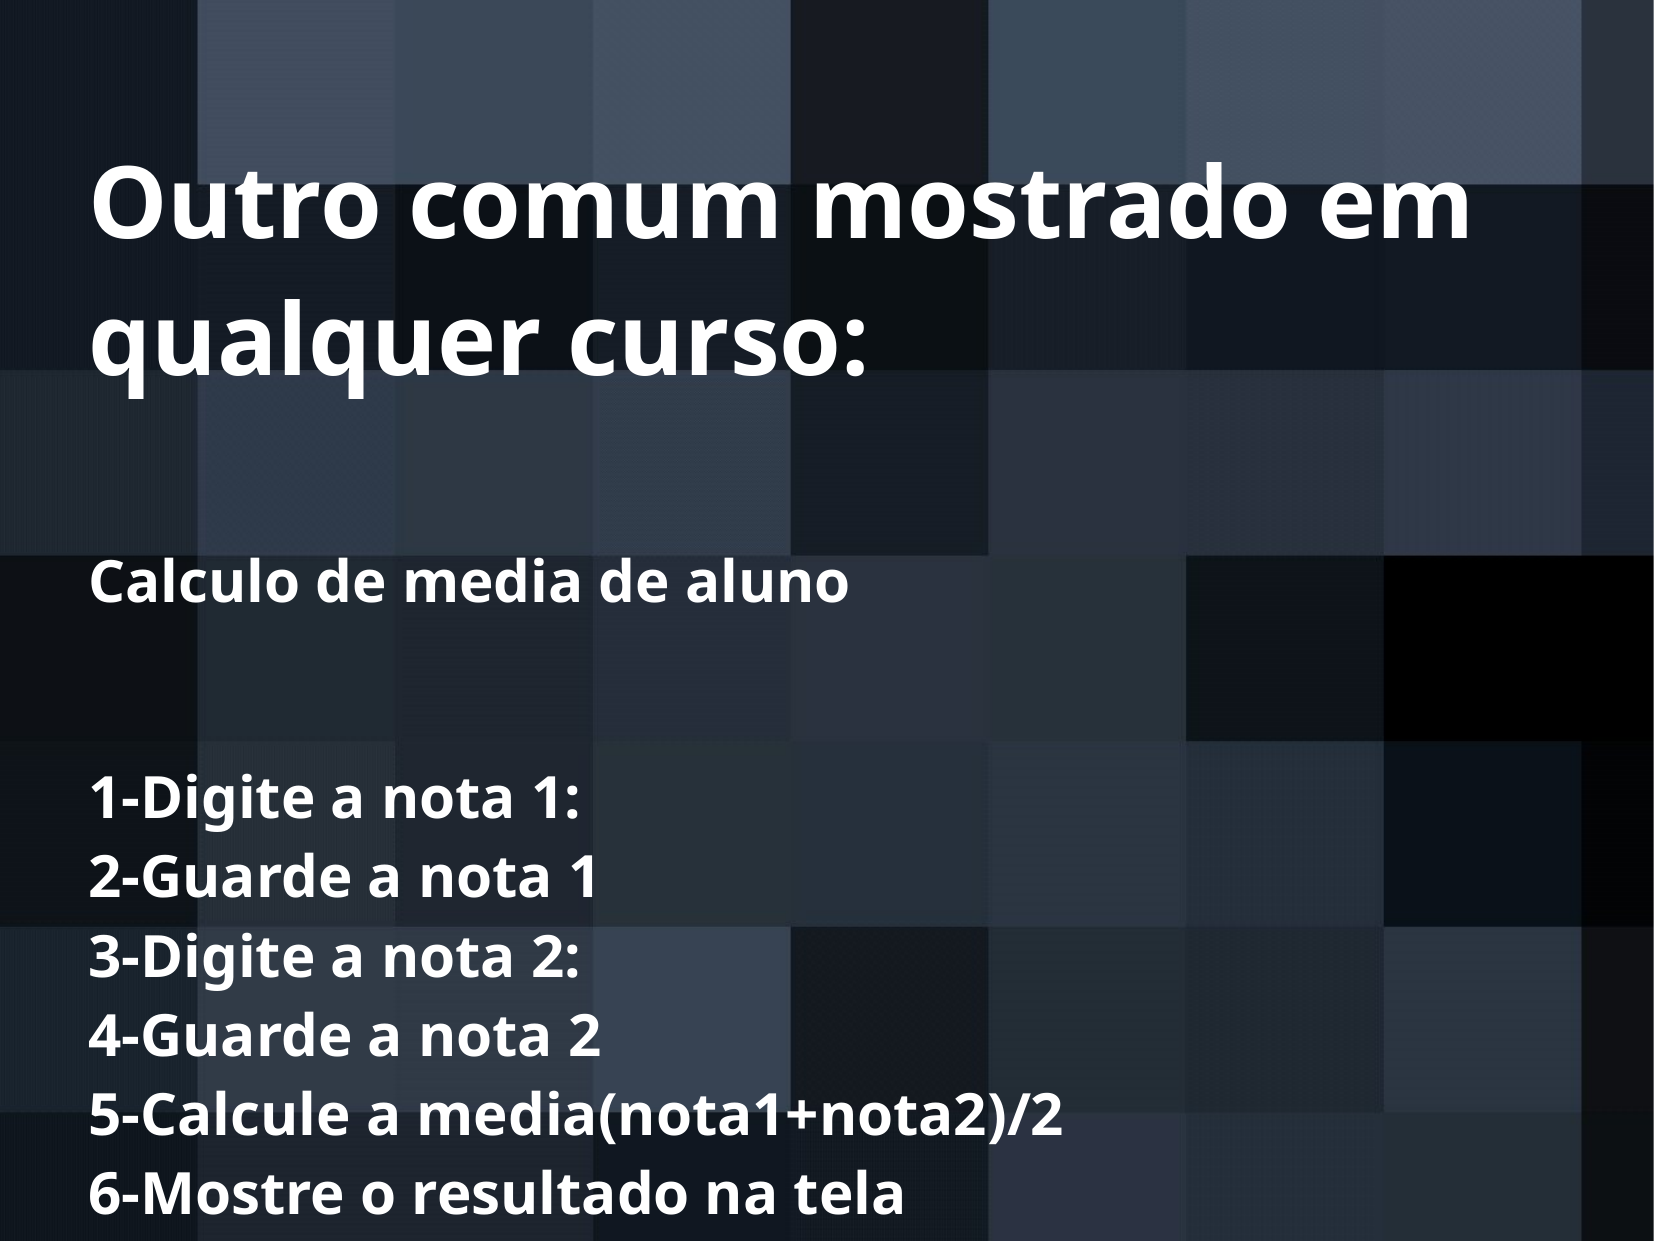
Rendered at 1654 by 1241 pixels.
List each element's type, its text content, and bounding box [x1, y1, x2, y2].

picture [0, 0, 1654, 1241]
title Outro comum mostrado em qualquer curso: Calculo de media de aluno 1-Digite a nota 1: 2-Guarde a nota 1 3-Digite a nota 2: 4-Guarde a nota 2 5-Calcule a media(nota1+nota2)/2 6-Mostre o resultado na tela [88, 131, 1577, 1232]
